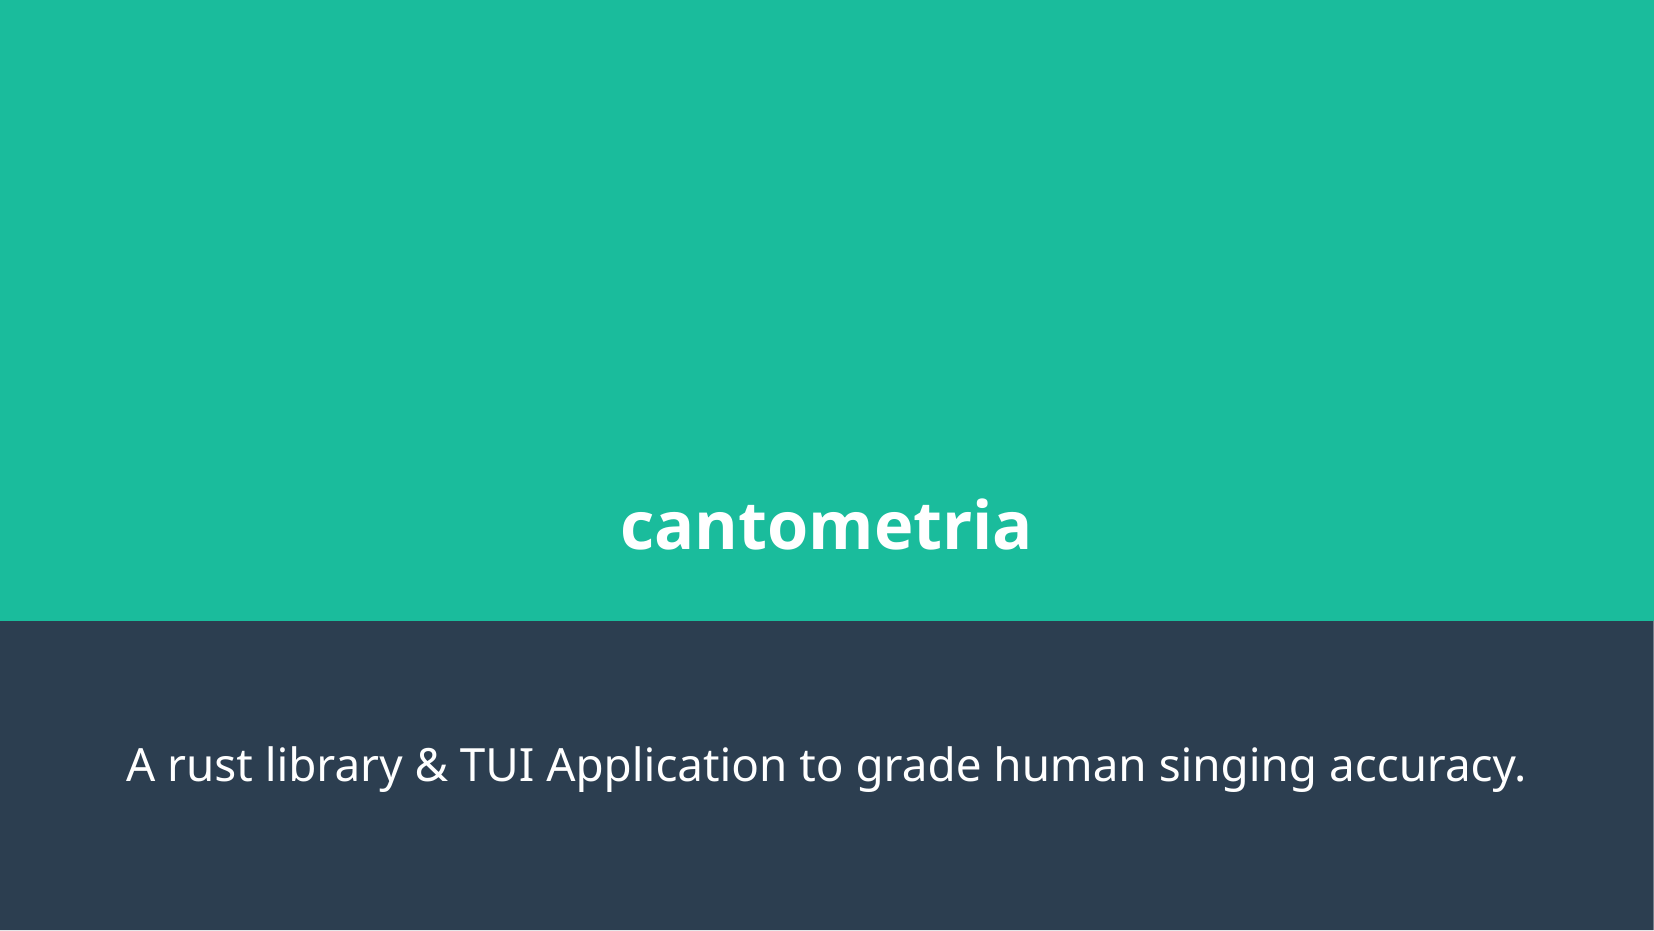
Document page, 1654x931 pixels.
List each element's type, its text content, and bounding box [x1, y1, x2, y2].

title cantometria [59, 465, 1595, 583]
subtitle A rust library & TUI Application to grade human singing accuracy. [59, 642, 1595, 886]
